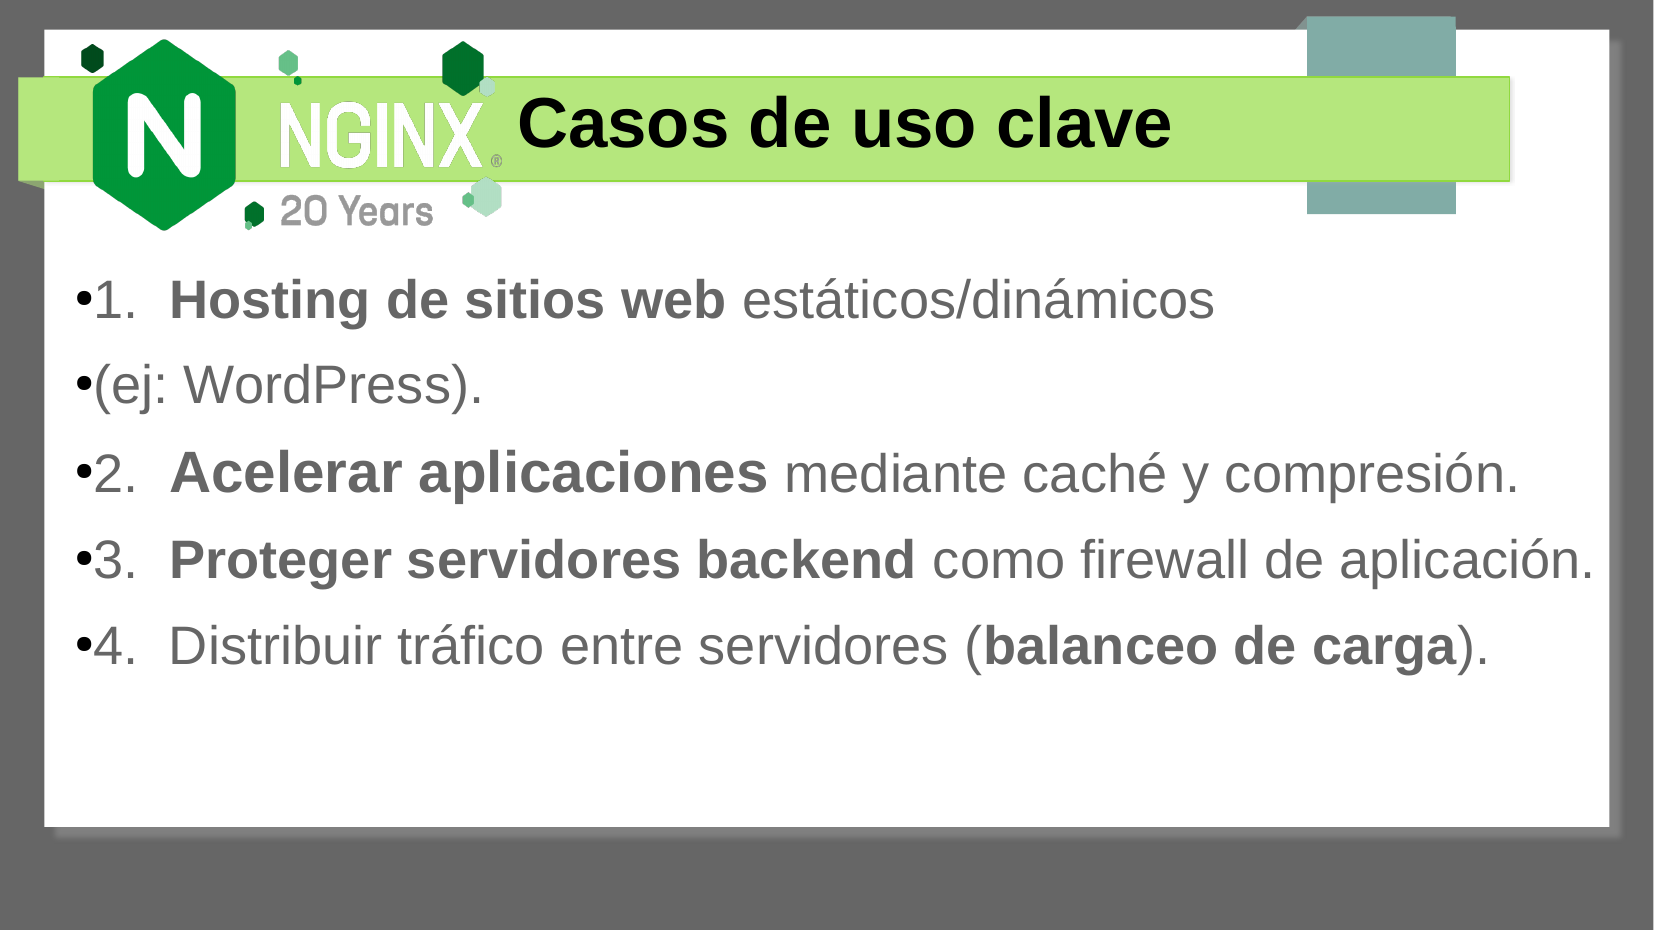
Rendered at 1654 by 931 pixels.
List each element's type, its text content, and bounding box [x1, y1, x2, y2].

picture [74, 37, 502, 237]
title Casos de uso clave [517, 38, 1611, 177]
subtitle 1. Hosting de sitios web estáticos/dinámicos (ej: WordPress). 2. Acelerar aplicaciones mediante caché y compresión. 3. Proteger servidores backend como firewall de aplicación. 4. Distribuir tráfico entre servidores (balanceo de carga). [74, 177, 1611, 768]
